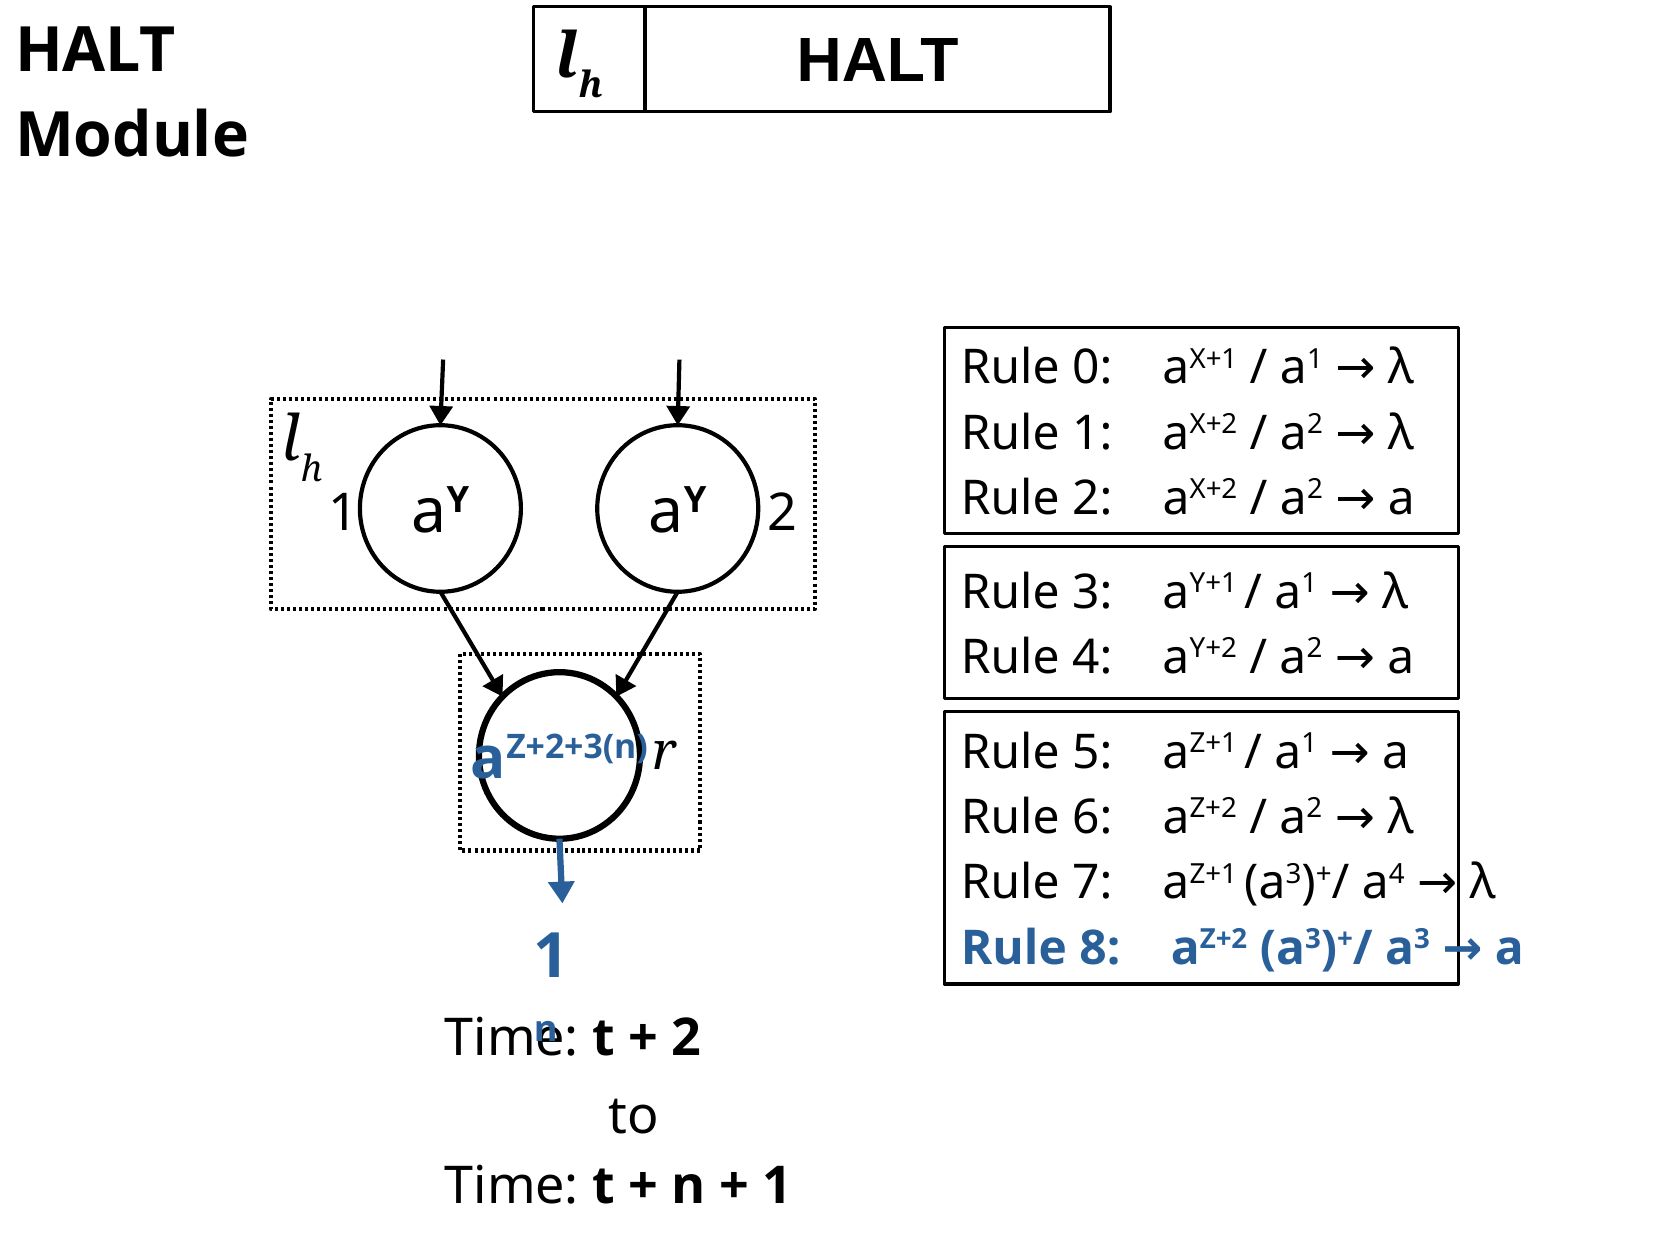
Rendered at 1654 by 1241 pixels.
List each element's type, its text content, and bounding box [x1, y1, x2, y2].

text_box Rule 0: aX+1 / a1 → λ Rule 1: aX+2 / a2 → λ Rule 2: aX+2 / a2 → a [944, 327, 1459, 534]
text_box aZ+2+3(n) [479, 672, 637, 839]
text_box 1 [314, 467, 375, 565]
text_box 1n [519, 903, 606, 1008]
text_box Rule 3: aY+1 / a1 → λ Rule 4: aY+2 / a2 → a [944, 546, 1459, 699]
text_box aY [370, 425, 521, 592]
text_box lh [533, 6, 645, 112]
text_box Rule 5: aZ+1 / a1 → a Rule 6: aZ+2 / a2 → λ Rule 7: aZ+1 (a3)+/ a4 → λ Rule 8: aZ+2 (a3)+/ a3 → a [944, 711, 1459, 984]
text_box r [637, 706, 685, 793]
text_box HALT Module [0, 0, 376, 95]
text_box aY [597, 425, 752, 592]
text_box Time: t + 2 [429, 992, 796, 1077]
text_box lh [266, 386, 346, 500]
text_box 2 [752, 467, 813, 565]
text_box to [594, 1070, 675, 1154]
text_box Time: t + n + 1 [429, 1140, 752, 1224]
text_box HALT [645, 6, 1111, 112]
